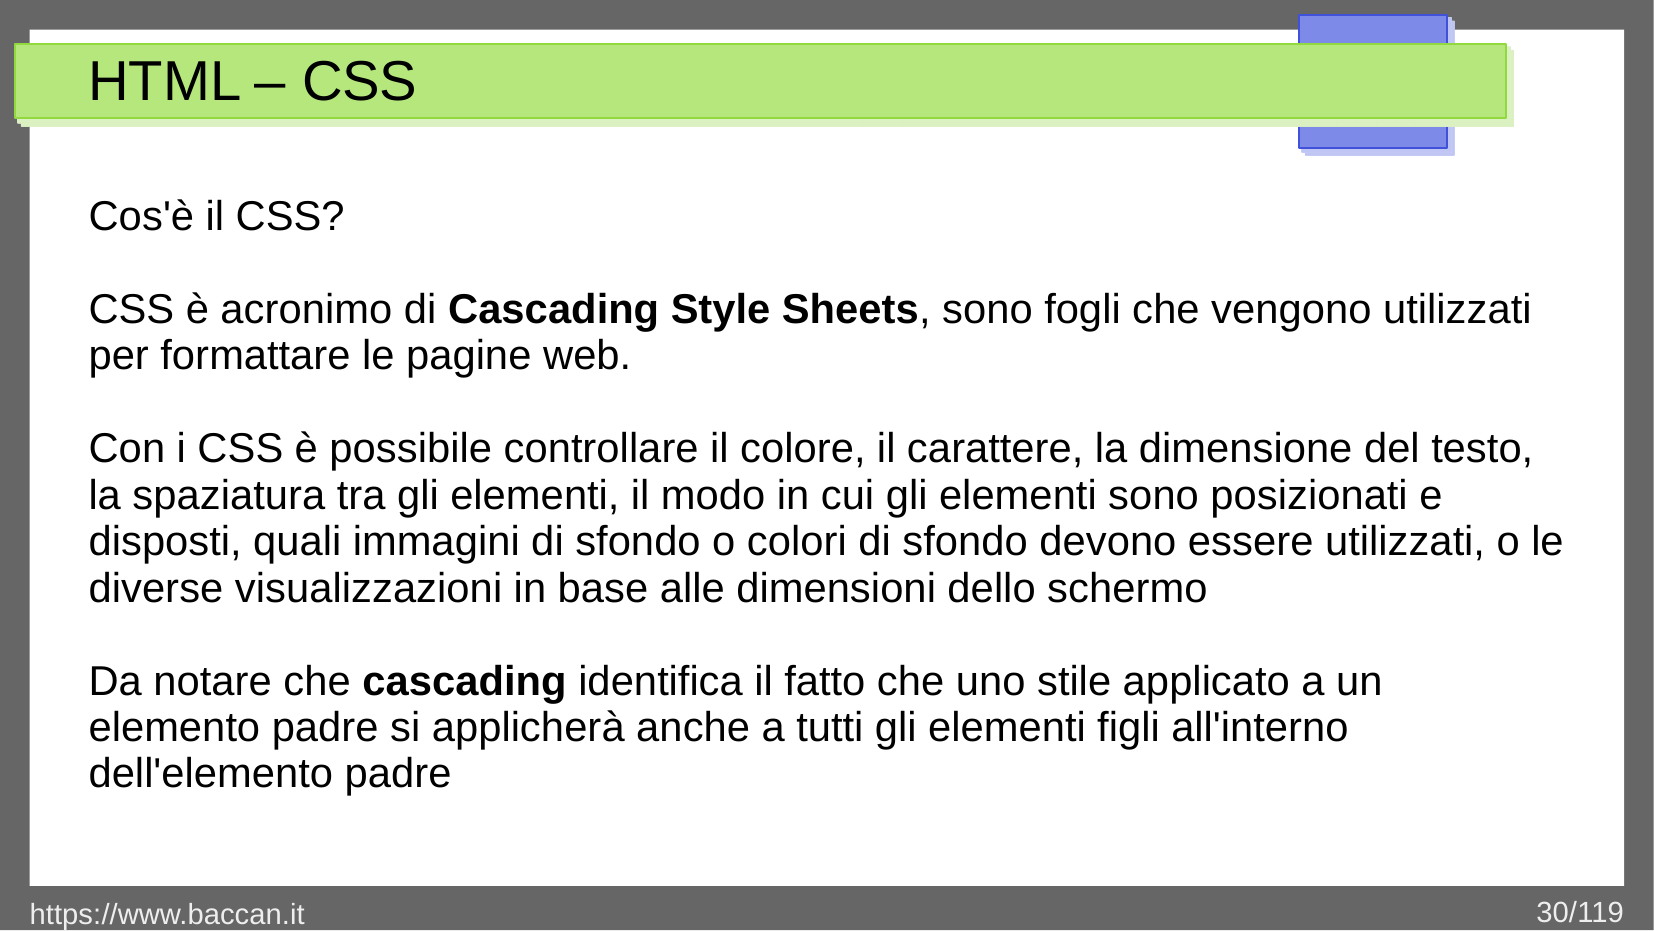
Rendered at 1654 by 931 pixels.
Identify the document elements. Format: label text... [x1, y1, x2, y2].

title HTML – CSS [88, 44, 1506, 119]
text_box Cos'è il CSS? CSS è acronimo di Cascading Style Sheets, sono fogli che vengono utilizzati per formattare le pagine web. Con i CSS è possibile controllare il colore, il carattere, la dimensione del testo, la spaziatura tra gli elementi, il modo in cui gli elementi sono posizionati e disposti, quali immagini di sfondo o colori di sfondo devono essere utilizzati, o le diverse visualizzazioni in base alle dimensioni dello schermo Da notare che cascading identifica il fatto che uno stile applicato a un elemento padre si applicherà anche a tutti gli elementi figli all'interno dell'elemento padre [88, 169, 1565, 820]
